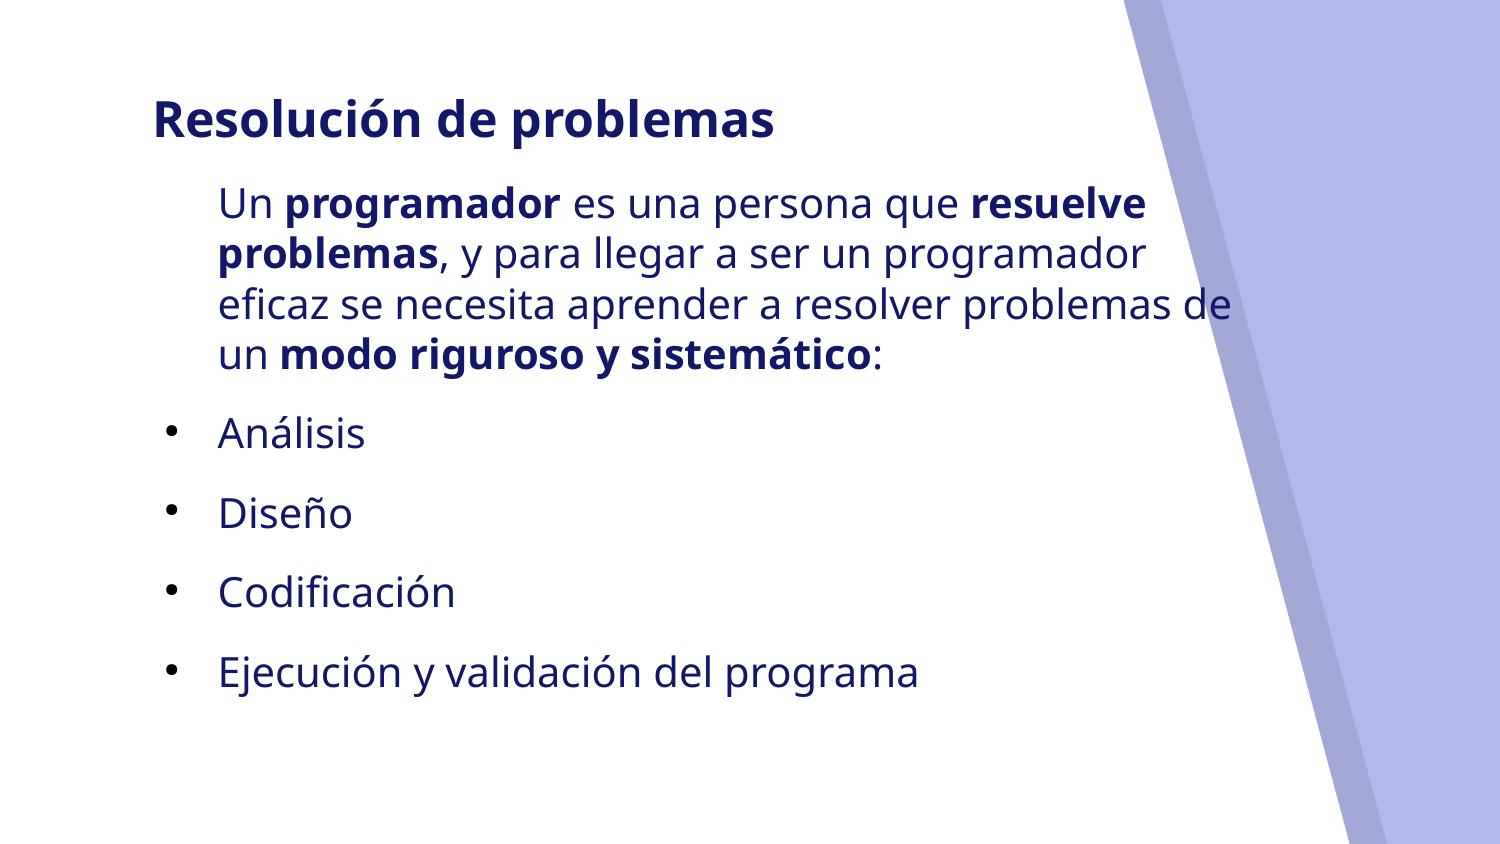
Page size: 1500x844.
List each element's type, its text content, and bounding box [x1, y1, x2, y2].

title Resolución de problemas [137, 82, 1011, 162]
list Un programador es una persona que resuelve problemas, y para llegar a ser un programador eficaz se necesita aprender a resolver problemas de un modo riguroso y sistemático: Análisis Diseño Codificación Ejecución y validación del programa [131, 162, 1252, 533]
